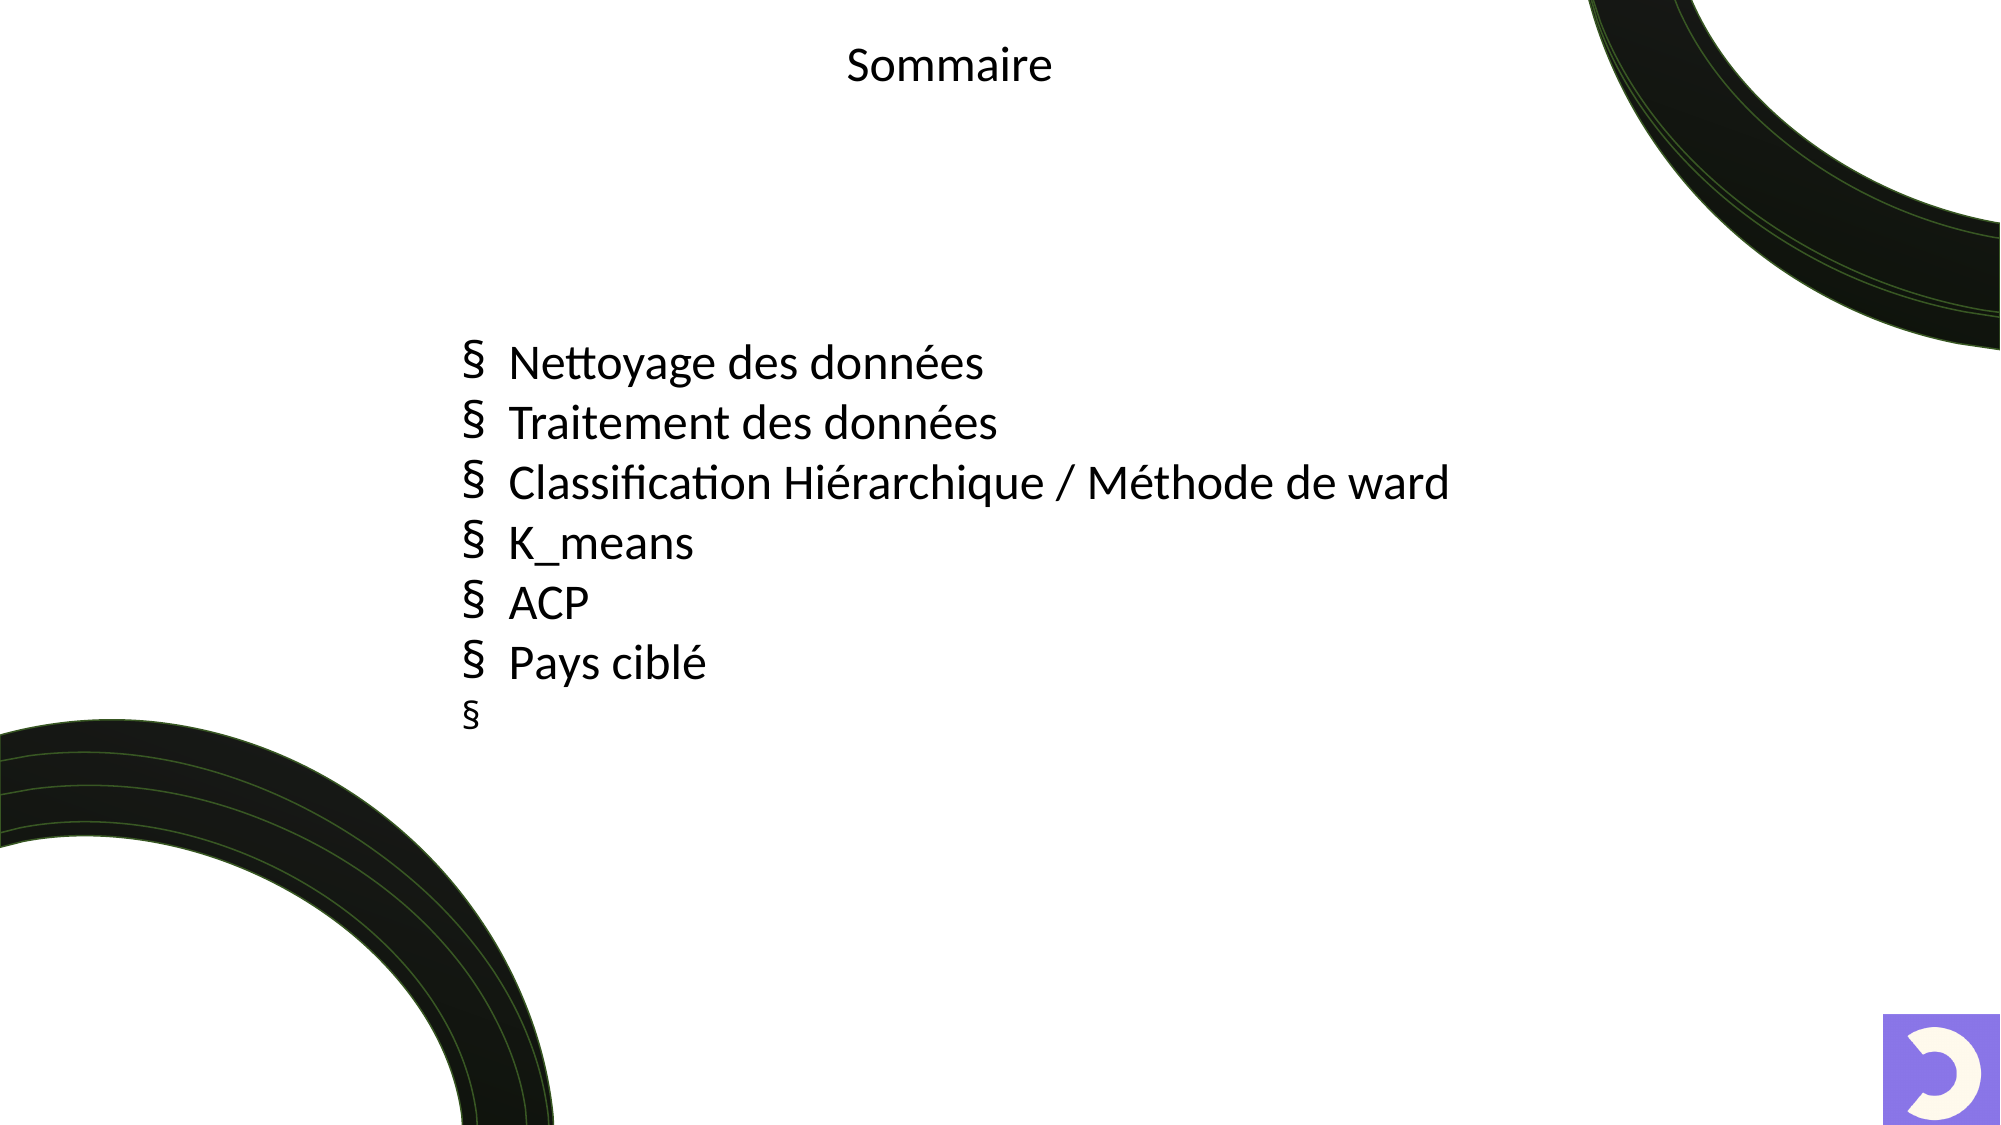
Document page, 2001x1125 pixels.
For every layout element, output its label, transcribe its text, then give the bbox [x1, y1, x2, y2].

subtitle Sommaire [200, 30, 1701, 303]
text_box [0, 0, 2000, 1125]
picture [1883, 1014, 2000, 1125]
text_box Nettoyage des données Traitement des données Classification Hiérarchique / Méthode de ward K_means ACP Pays ciblé [446, 321, 1689, 746]
